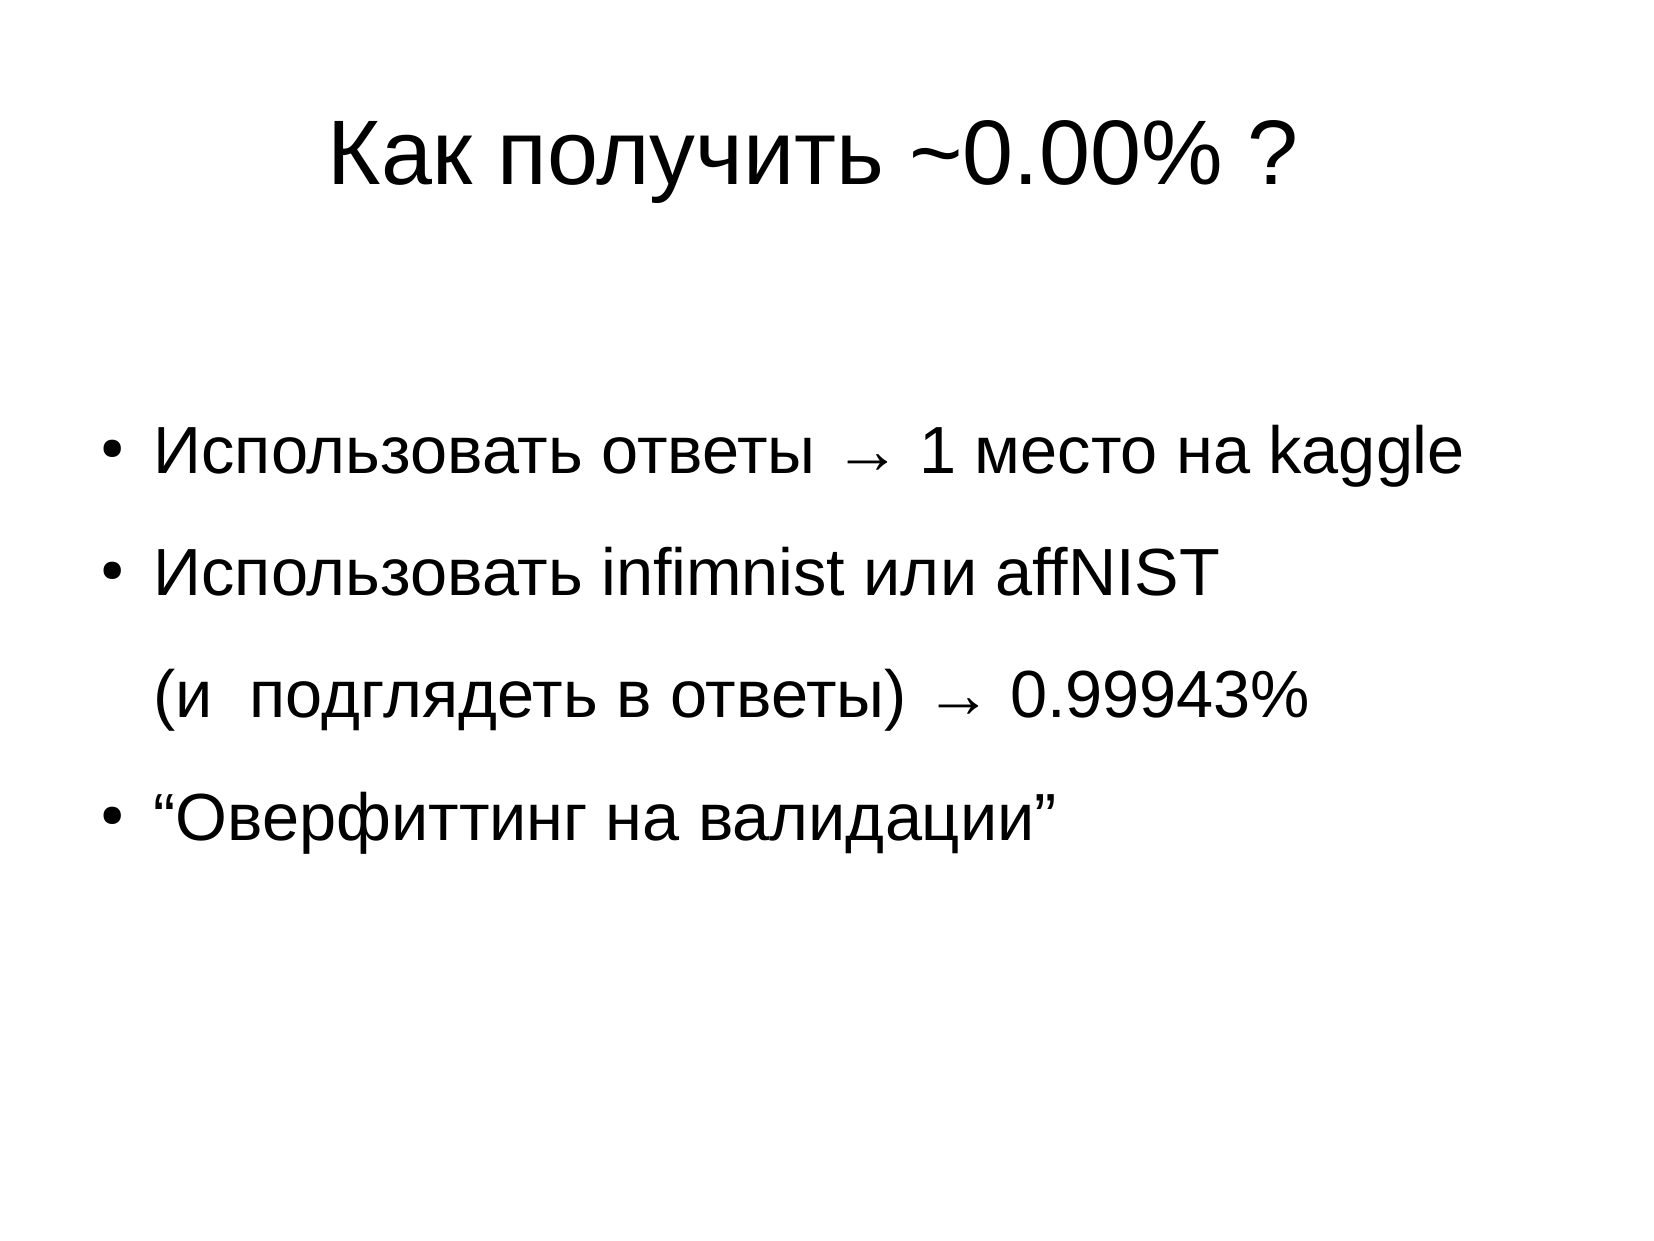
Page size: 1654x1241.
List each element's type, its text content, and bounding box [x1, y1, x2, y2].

title Как получить ~0.00% ? [82, 49, 1571, 257]
list Использовать ответы → 1 место на kaggle Использовать infimnist или affNIST (и подглядеть в ответы) → 0.99943% “Оверфиттинг на валидации” [82, 290, 1571, 1010]
